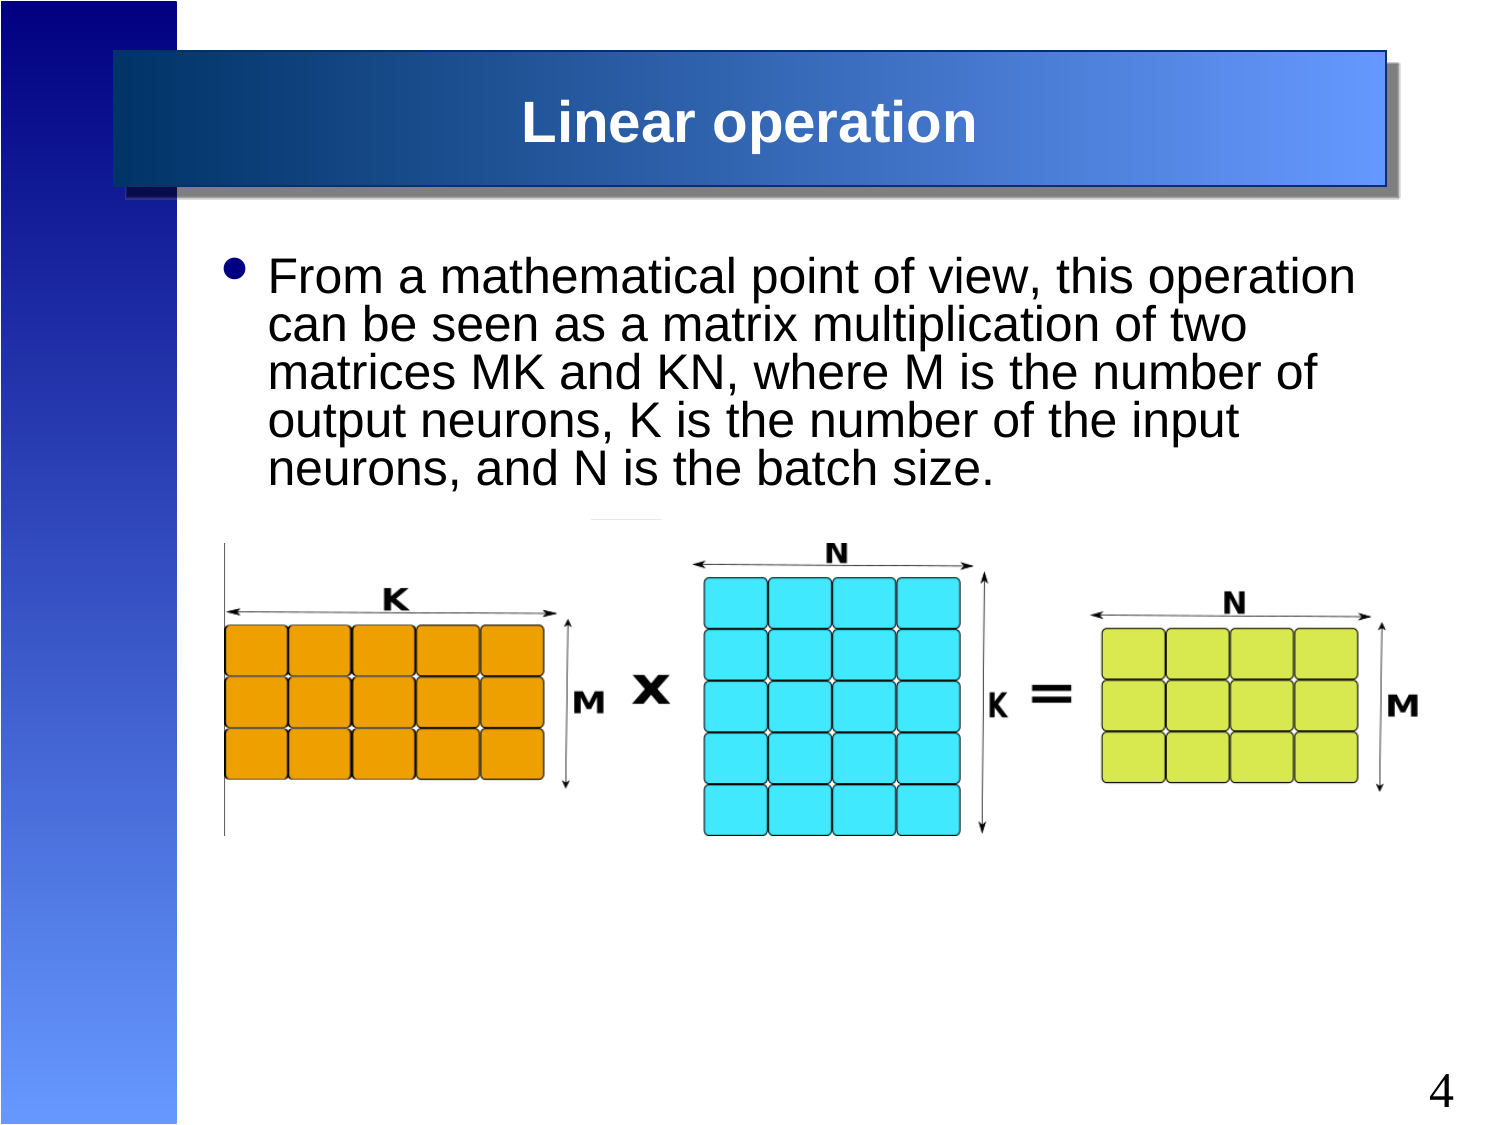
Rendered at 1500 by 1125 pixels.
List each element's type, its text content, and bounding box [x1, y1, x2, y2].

list From a mathematical point of view, this operation can be seen as a matrix multiplication of two matrices MK and KN, where M is the number of output neurons, K is the number of the input neurons, and N is the batch size. [130, 165, 1406, 1125]
picture [224, 543, 1418, 836]
title Linear operation [113, 50, 1387, 187]
